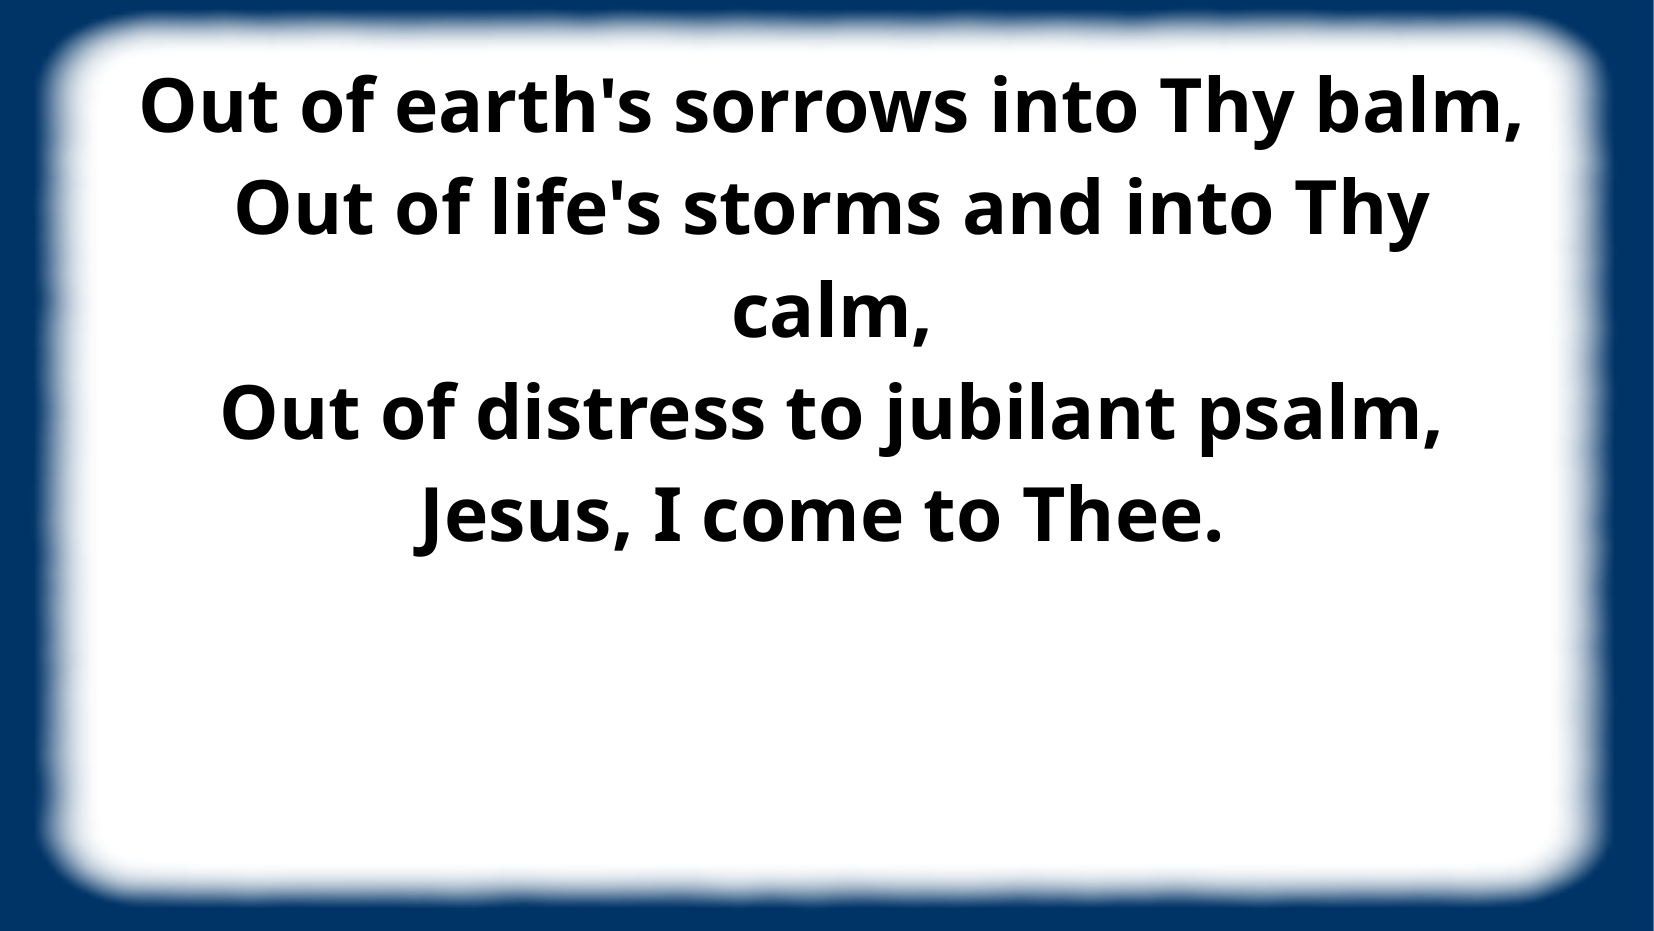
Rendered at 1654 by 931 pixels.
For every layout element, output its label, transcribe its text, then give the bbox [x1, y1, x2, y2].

text_box Out of earth's sorrows into Thy balm, Out of life's storms and into Thy calm, Out of distress to jubilant psalm, Jesus, I come to Thee. [120, 45, 1546, 460]
picture [0, 0, 1654, 931]
